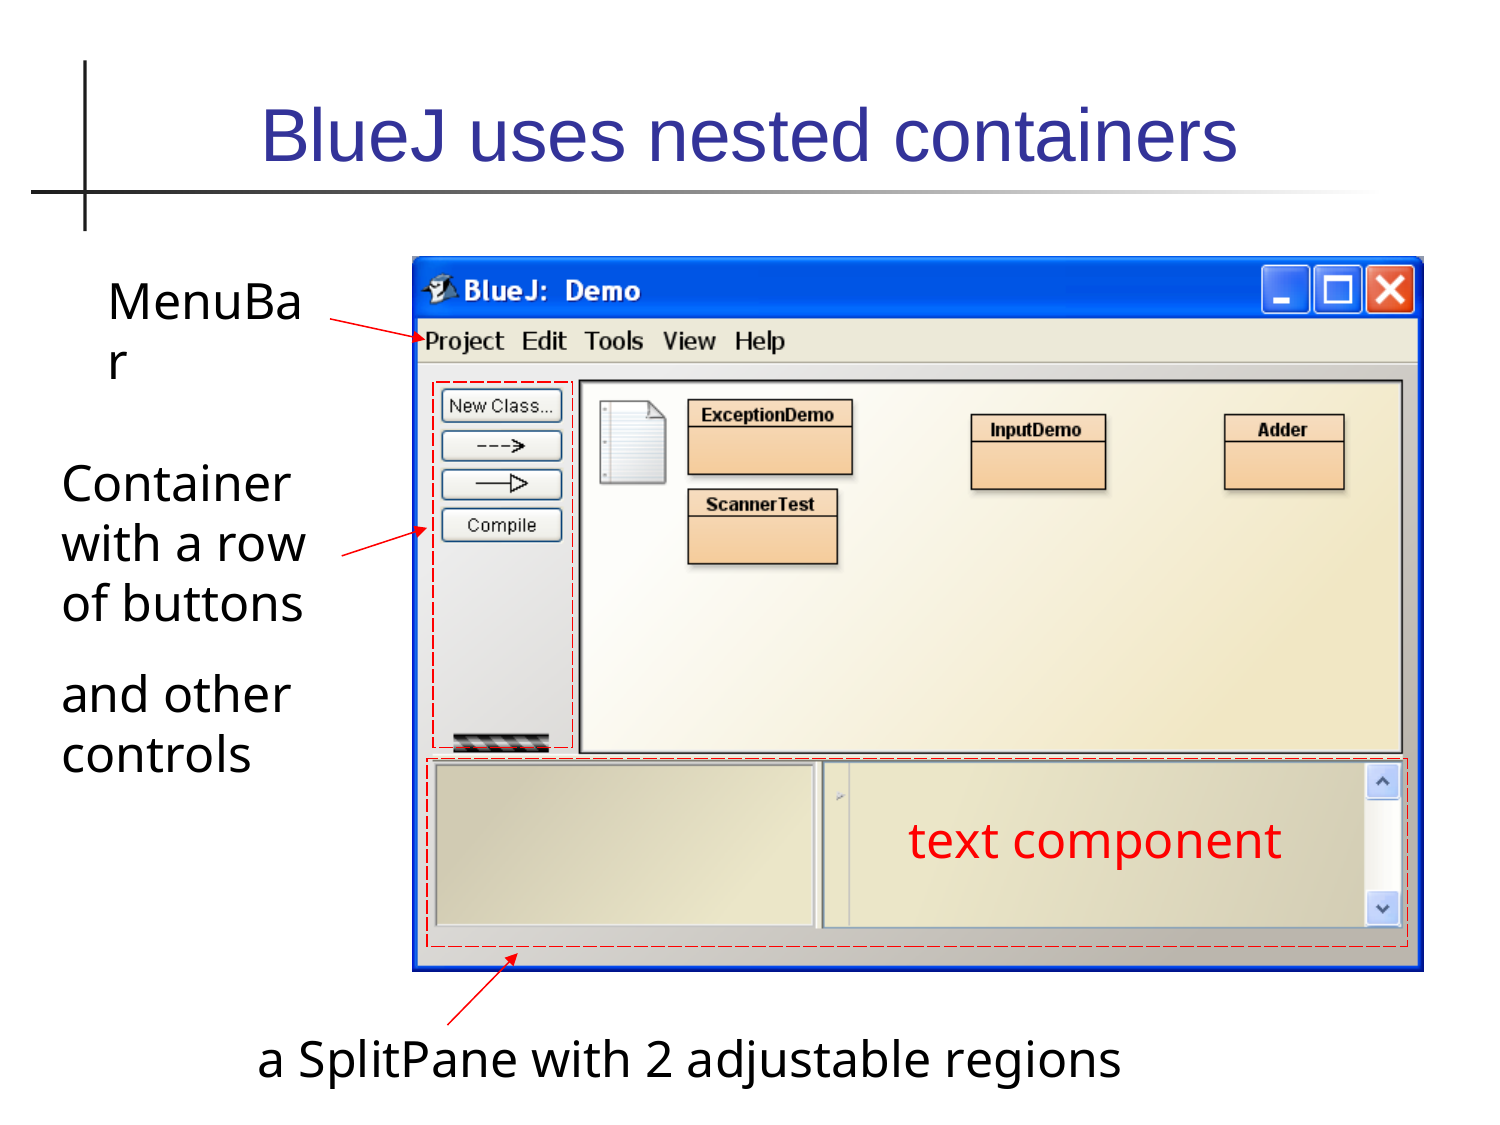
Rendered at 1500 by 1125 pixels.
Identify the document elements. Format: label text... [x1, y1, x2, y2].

text_box a SplitPane with 2 adjustable regions [243, 1020, 1260, 1096]
picture [412, 256, 1424, 972]
text_box text component [893, 800, 1325, 877]
text_box MenuBar [93, 261, 331, 398]
title BlueJ uses nested containers [100, 42, 1400, 185]
text_box Container with a row of buttons and other controls [46, 443, 370, 791]
